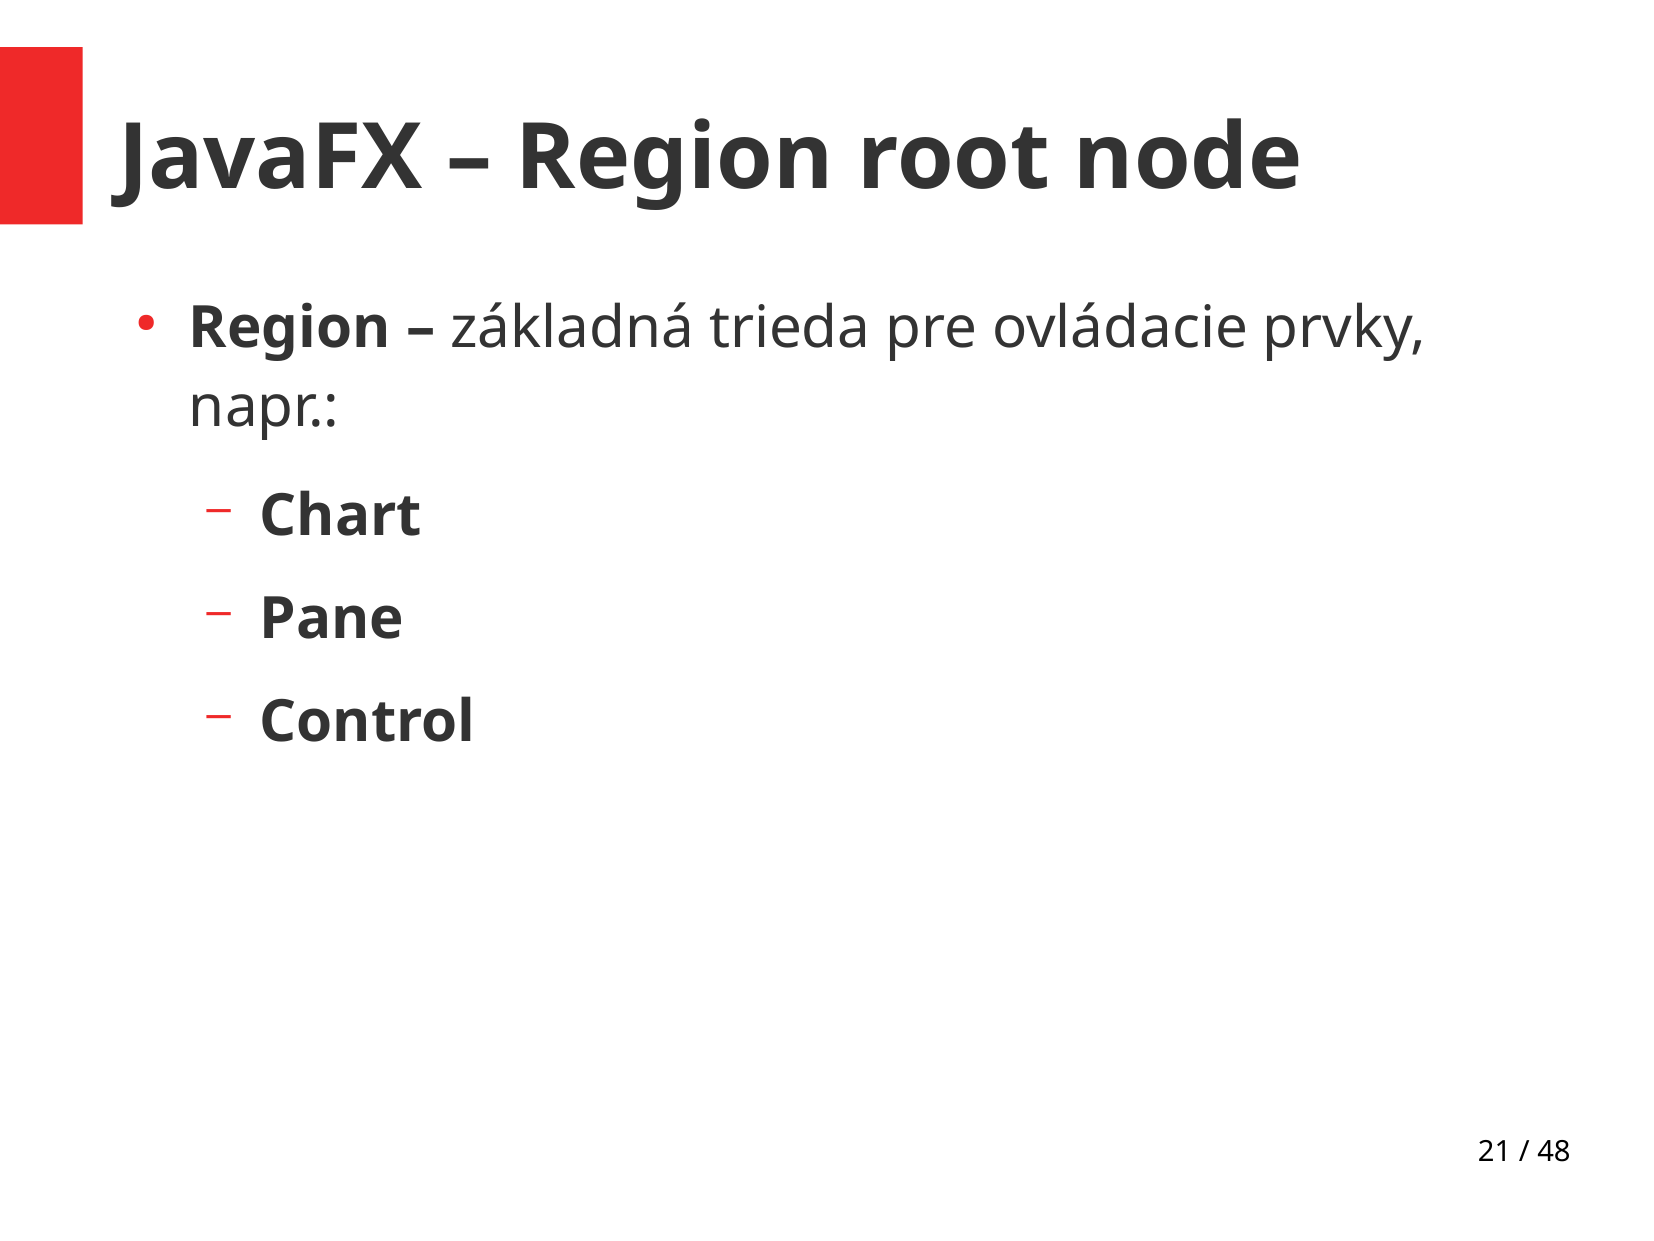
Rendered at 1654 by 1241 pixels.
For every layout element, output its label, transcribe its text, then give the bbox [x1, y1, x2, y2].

list Region – základná trieda pre ovládacie prvky, napr.: Chart Pane Control [118, 285, 1536, 1005]
title JavaFX – Region root node [118, 49, 1571, 257]
